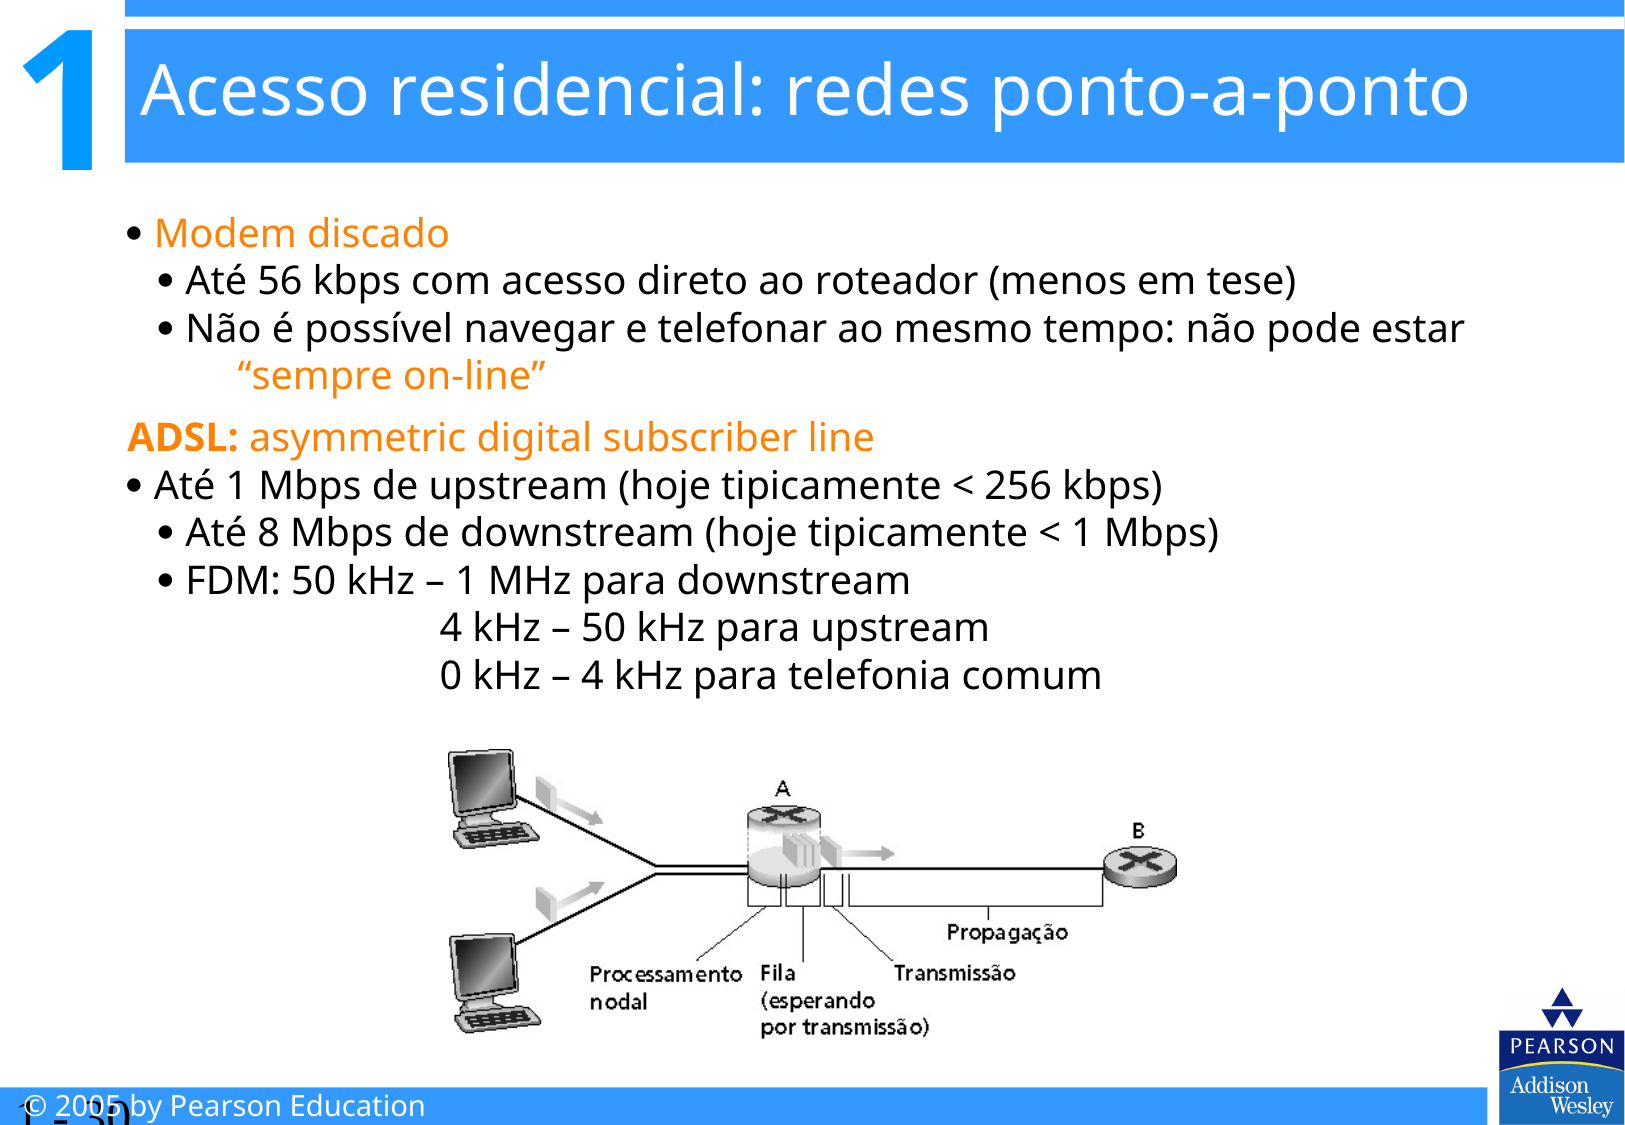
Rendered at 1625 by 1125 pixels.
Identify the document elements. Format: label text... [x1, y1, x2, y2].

text_box Acesso residencial: redes ponto-a-ponto [125, 37, 1625, 138]
list  Modem discado  Até 56 kbps com acesso direto ao roteador (menos em tese)  Não é possível navegar e telefonar ao mesmo tempo: não pode estar “sempre on-line” ADSL: asymmetric digital subscriber line  Até 1 Mbps de upstream (hoje tipicamente < 256 kbps)  Até 8 Mbps de downstream (hoje tipicamente < 1 Mbps)  FDM: 50 kHz – 1 MHz para downstream 4 kHz – 50 kHz para upstream 0 kHz – 4 kHz para telefonia comum [112, 199, 1570, 860]
picture [448, 749, 1177, 1040]
picture [1499, 987, 1625, 1125]
